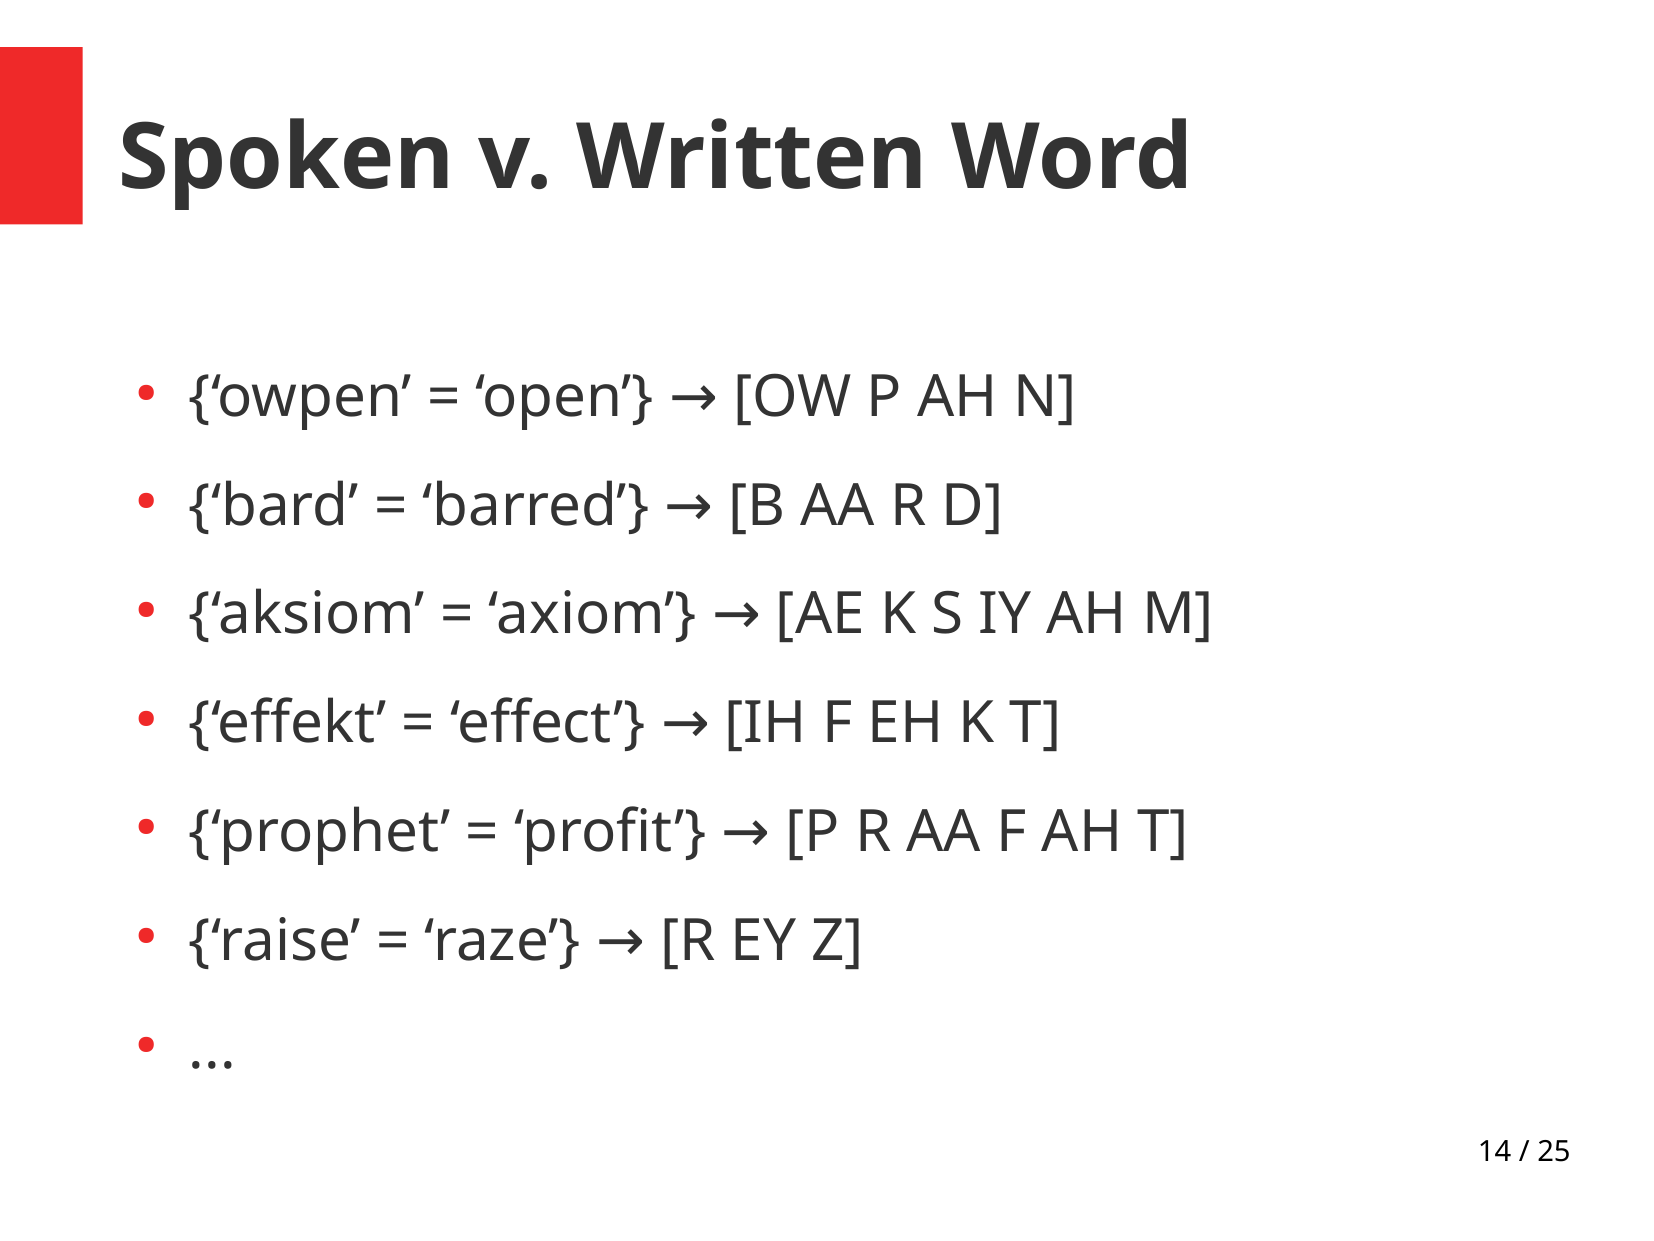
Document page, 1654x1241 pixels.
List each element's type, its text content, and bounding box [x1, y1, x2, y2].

list {‘owpen’ = ‘open’} → [OW P AH N] {‘bard’ = ‘barred’} → [B AA R D] {‘aksiom’ = ‘axiom’} → [AE K S IY AH M] {‘effekt’ = ‘effect’} → [IH F EH K T] {‘prophet’ = ‘profit’} → [P R AA F AH T] {‘raise’ = ‘raze’} → [R EY Z] ... [118, 354, 1536, 1074]
title Spoken v. Written Word [118, 49, 1571, 257]
